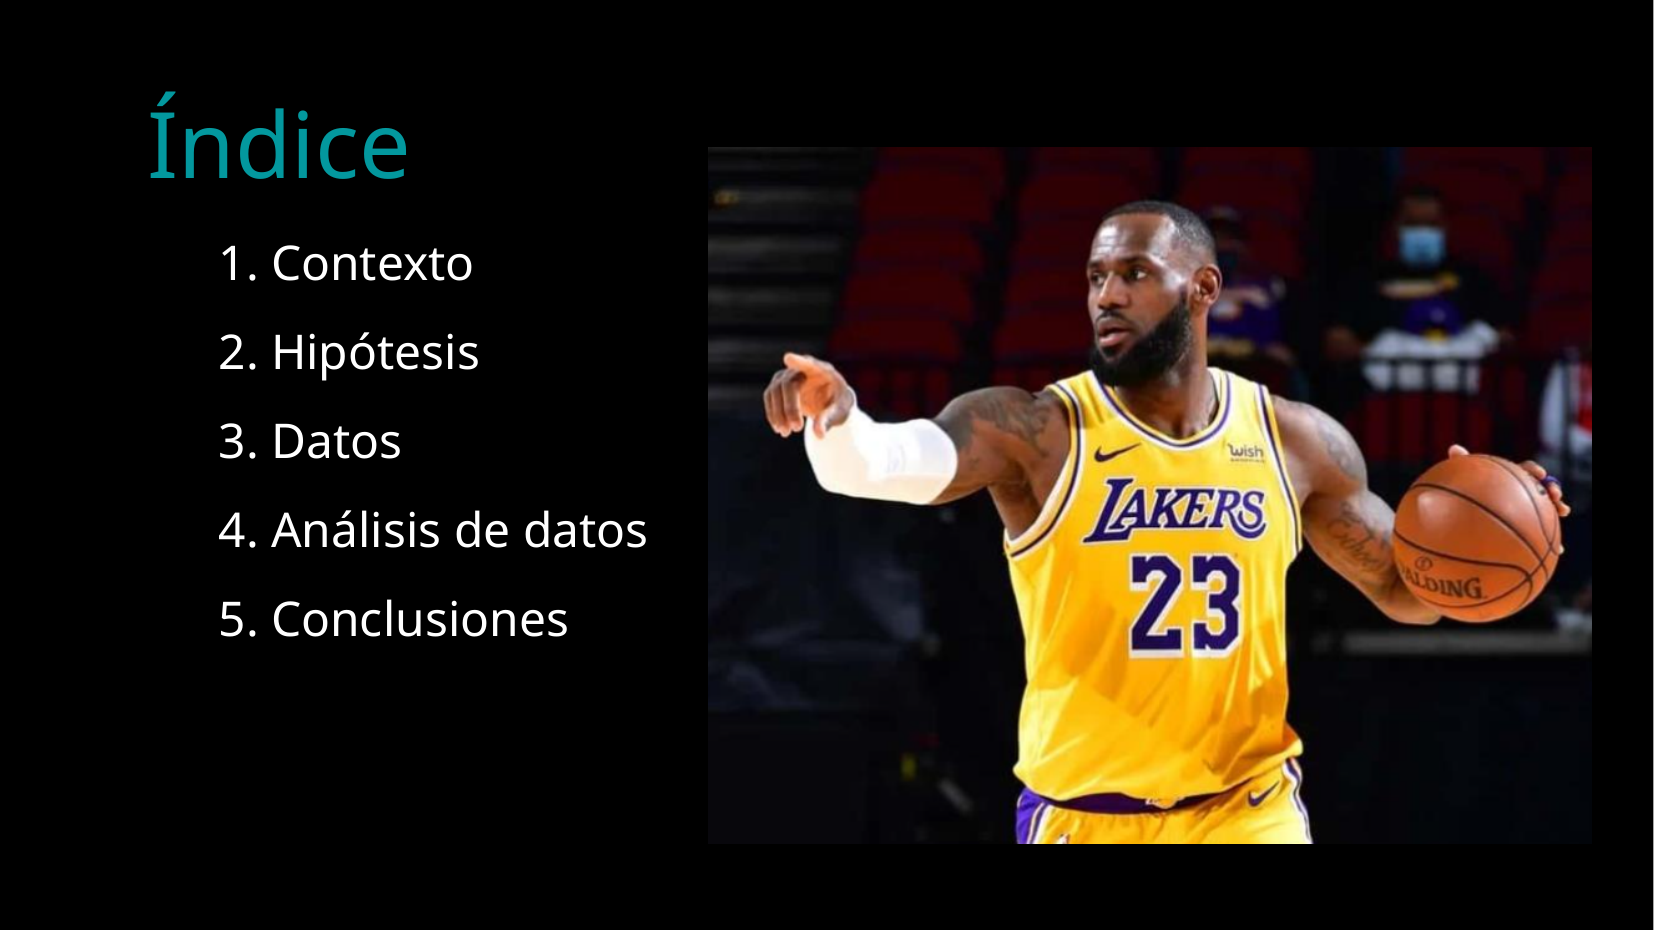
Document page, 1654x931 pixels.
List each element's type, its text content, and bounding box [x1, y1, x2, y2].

picture [708, 147, 1592, 844]
list Índice 1. Contexto 2. Hipótesis 3. Datos 4. Análisis de datos 5. Conclusiones [76, 80, 1565, 827]
